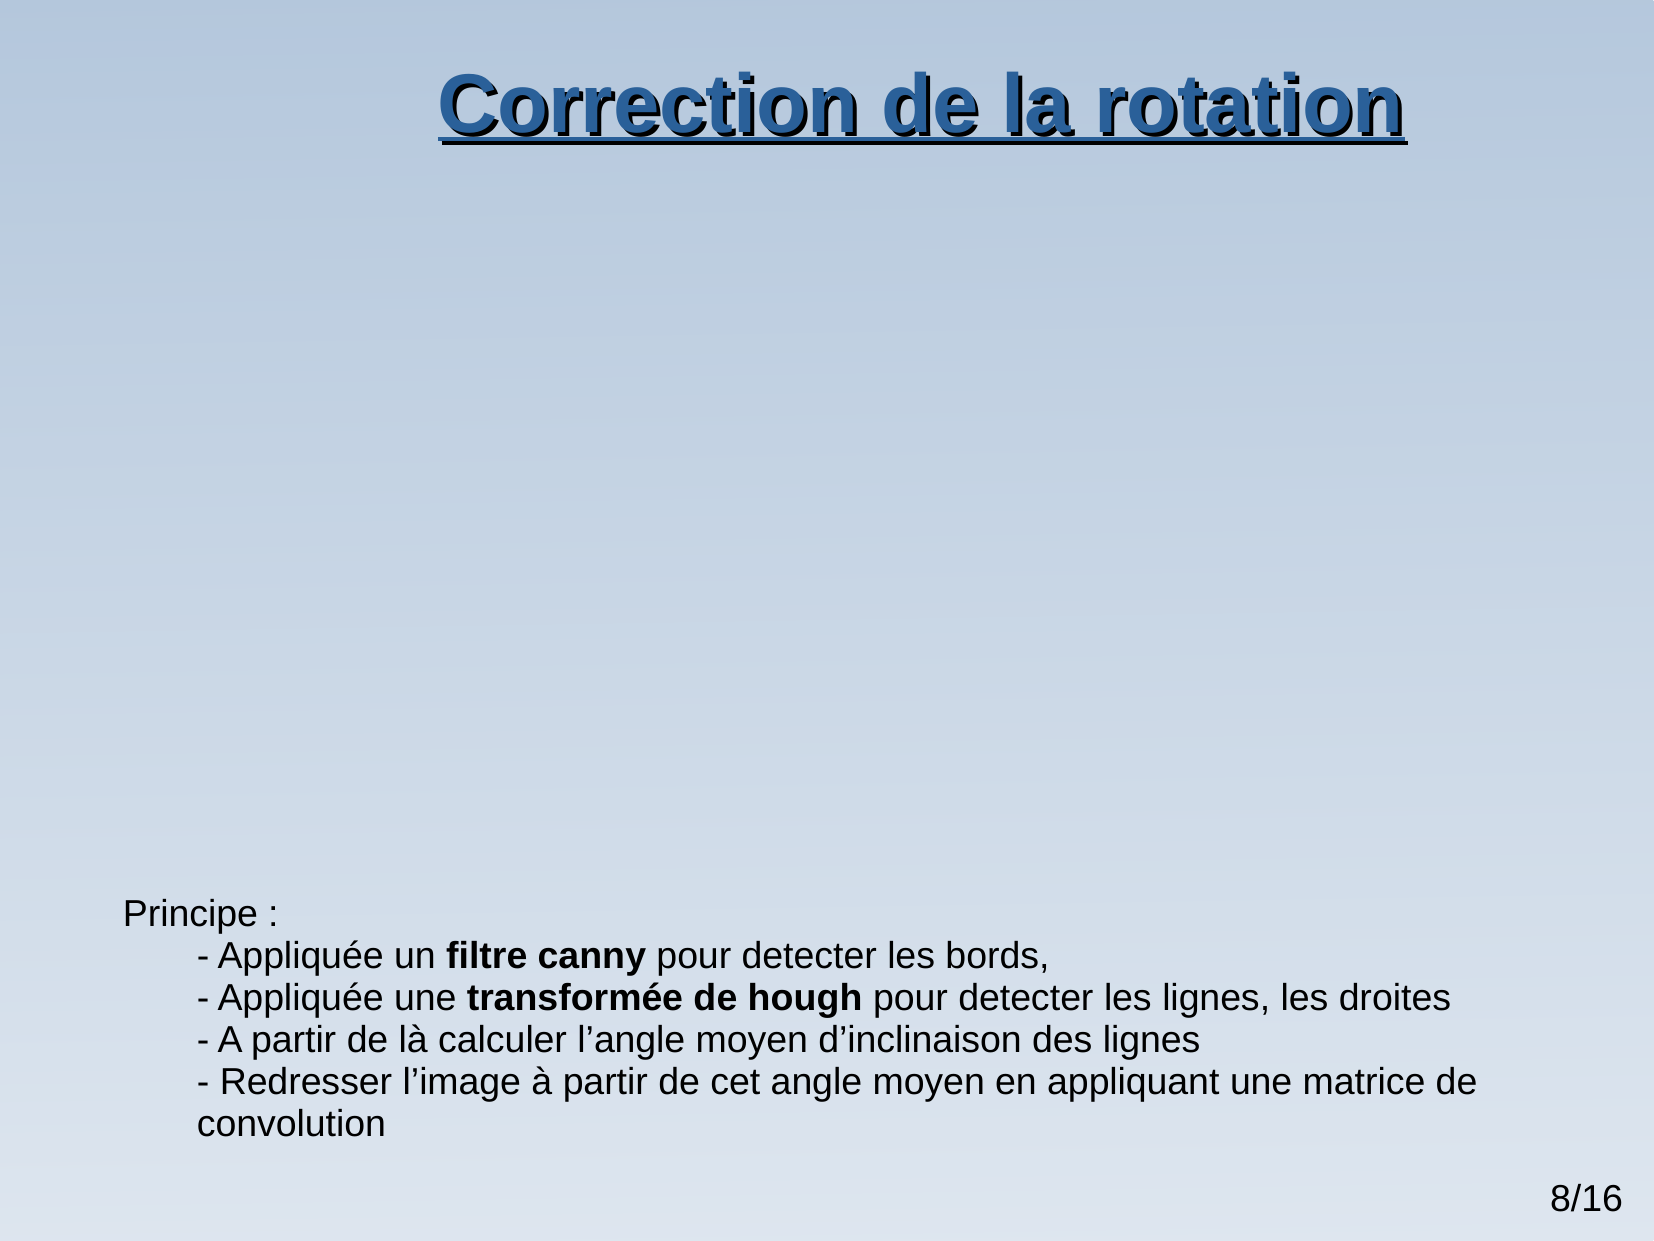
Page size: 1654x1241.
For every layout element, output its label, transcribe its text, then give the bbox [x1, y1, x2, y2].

text_box Principe : - Appliquée un filtre canny pour detecter les bords, - Appliquée une transformée de hough pour detecter les lignes, les droites - A partir de là calculer l’angle moyen d’inclinaison des lignes - Redresser l’image à partir de cet angle moyen en appliquant une matrice de convolution [108, 884, 1506, 1152]
title Correction de la rotation [177, 0, 1654, 207]
